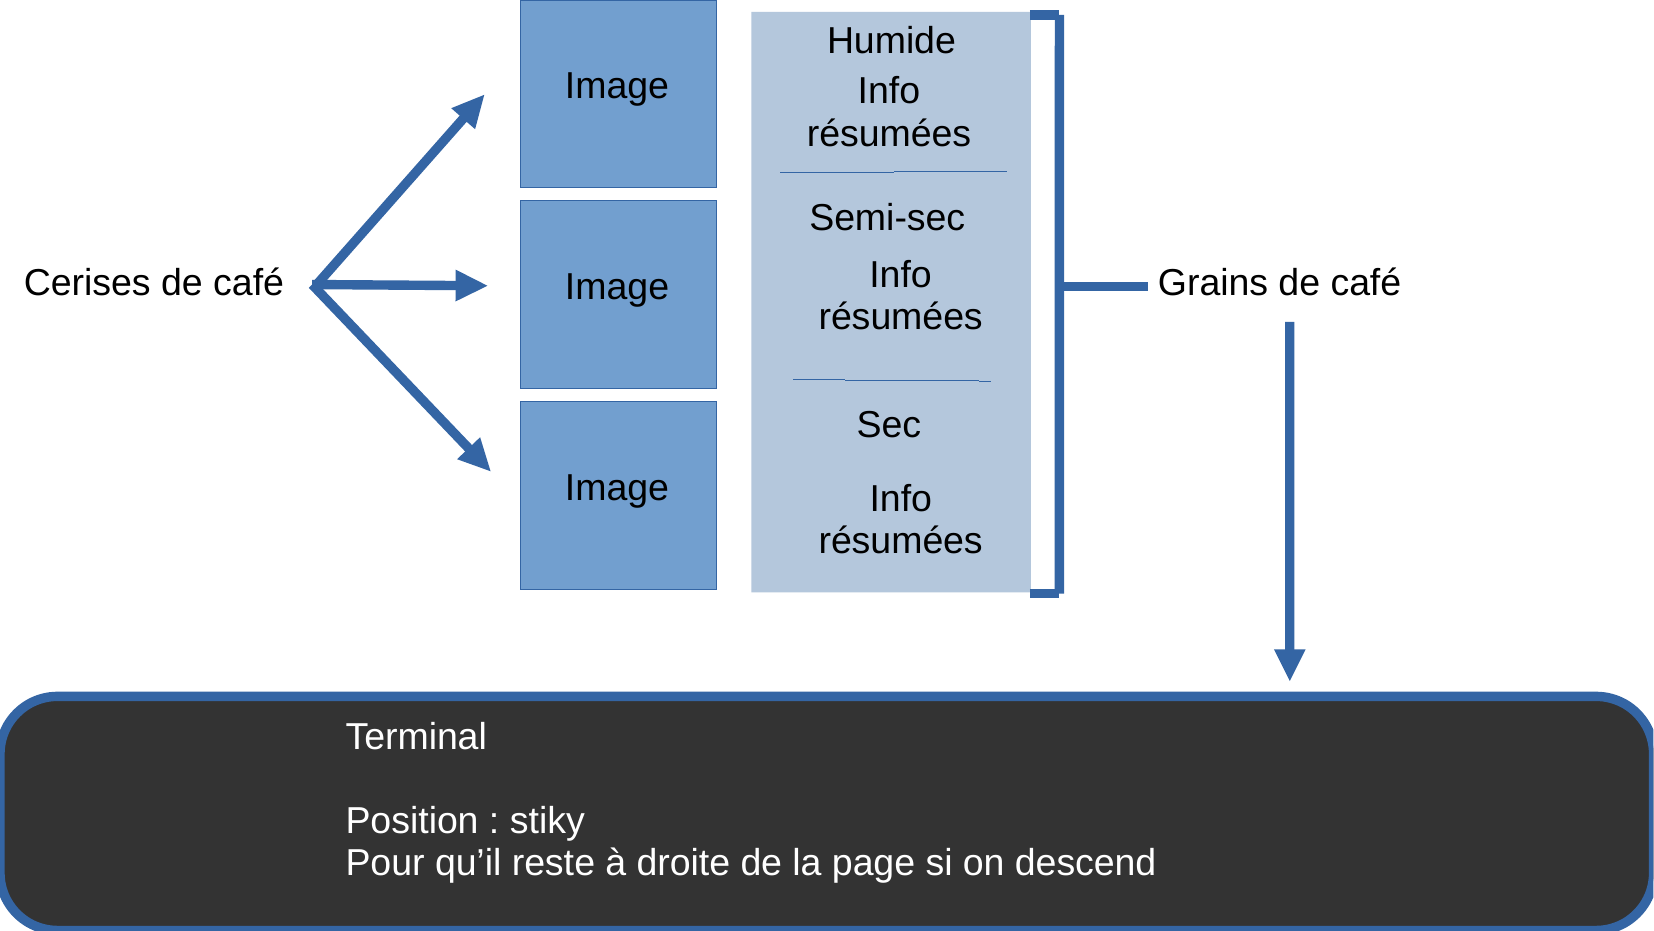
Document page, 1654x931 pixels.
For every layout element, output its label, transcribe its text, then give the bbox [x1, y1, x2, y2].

text_box Humide [812, 11, 972, 62]
text_box Info résumées [803, 245, 999, 356]
text_box [520, 401, 717, 590]
text_box [0, 696, 1654, 931]
text_box Info résumées [792, 62, 987, 173]
text_box Terminal Position : stiky Pour qu’il reste à droite de la page si on descend [330, 707, 1236, 916]
text_box [751, 11, 1031, 593]
text_box [520, 200, 717, 389]
text_box [520, 0, 717, 188]
text_box Cerises de café [9, 253, 300, 323]
text_box Image [550, 258, 685, 316]
text_box Image [550, 459, 685, 517]
text_box Info résumées [803, 470, 999, 581]
text_box Image [550, 57, 685, 115]
text_box Sec [841, 395, 937, 464]
text_box Semi-sec [794, 188, 981, 258]
text_box Grains de café [1143, 253, 1434, 323]
